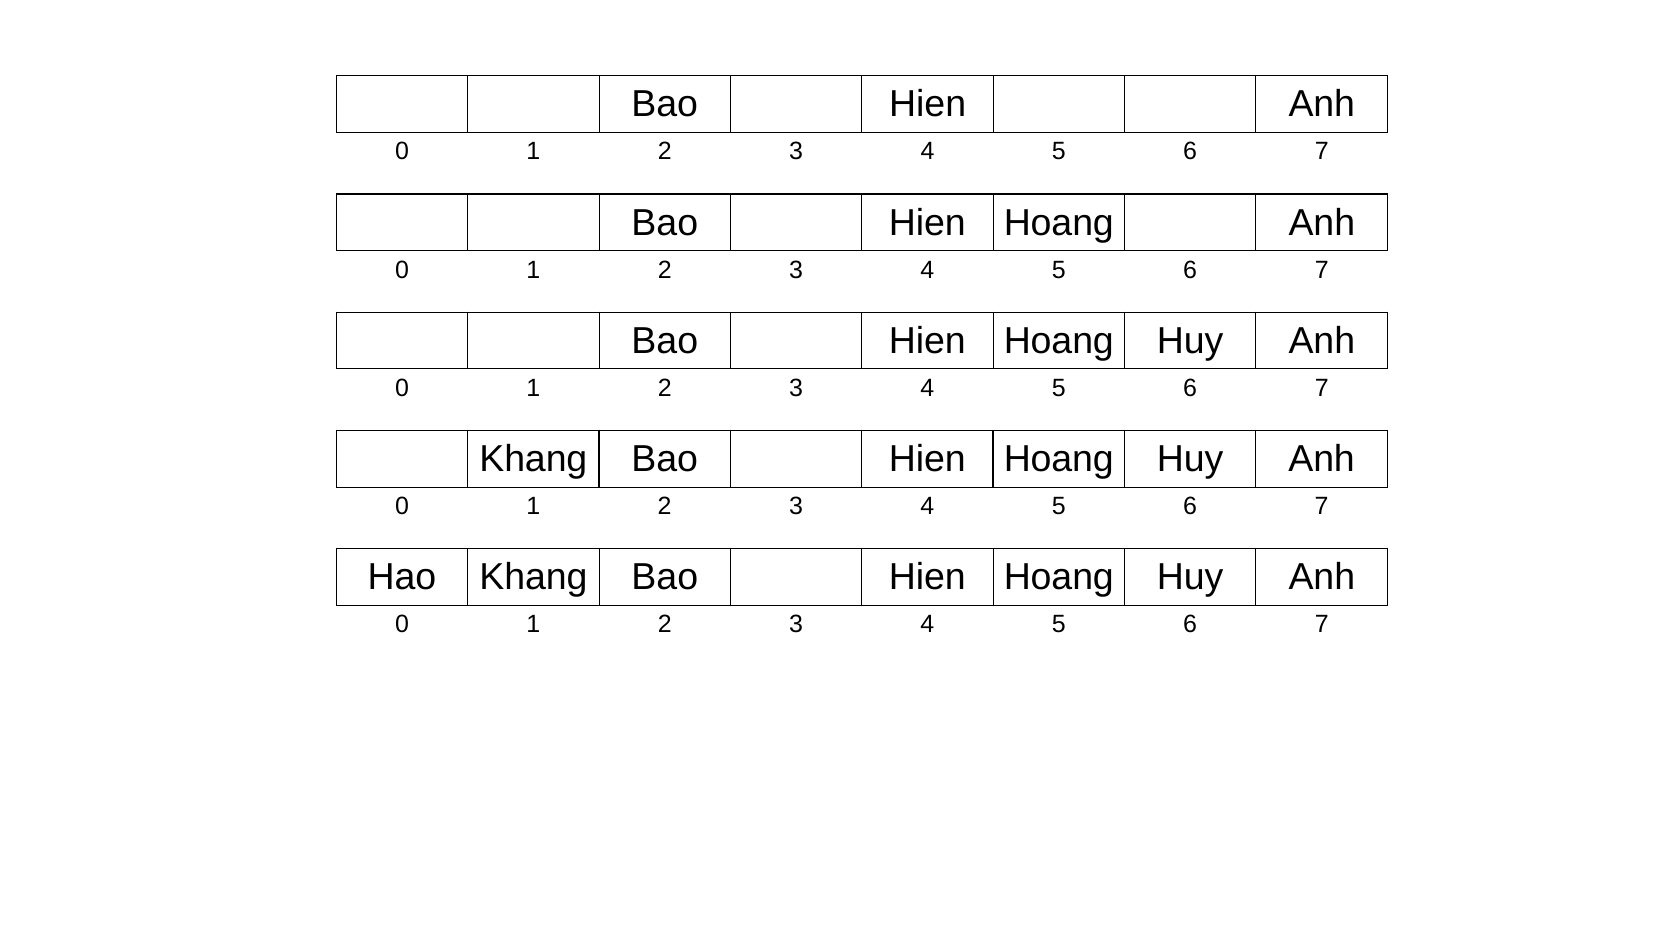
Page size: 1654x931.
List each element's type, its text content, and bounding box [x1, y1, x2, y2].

table_header Hoang [1097, 453, 1107, 469]
table_header Hoang [1097, 571, 1107, 587]
table_header Hoang [994, 431, 1124, 478]
table_header [731, 313, 861, 359]
table_header Khang [468, 431, 598, 478]
table_header [994, 76, 1124, 123]
table_header 7 [1256, 123, 1388, 180]
table_header Bao [600, 313, 730, 359]
table_header Bao [600, 431, 730, 478]
table_header 1 [468, 359, 599, 416]
table_header 5 [993, 123, 1125, 180]
table_header Anh [1256, 549, 1387, 596]
table_header Khang [468, 549, 599, 596]
table_header Anh [1256, 195, 1387, 241]
table_header 2 [599, 123, 731, 180]
table_header Bao [600, 195, 730, 241]
table_header Anh [1256, 431, 1387, 478]
table_header 2 [599, 241, 730, 298]
table_header Khang [571, 453, 581, 469]
table_header [337, 195, 467, 241]
table_header 1 [468, 478, 599, 534]
table_header Hien [862, 431, 992, 478]
table_header 7 [1256, 478, 1388, 534]
table_header 0 [336, 596, 468, 652]
table_header 4 [862, 241, 993, 298]
table_header [468, 313, 599, 359]
table_header 1 [468, 241, 599, 298]
table_header 5 [993, 596, 1124, 652]
table_header 7 [1256, 241, 1388, 298]
table_header 6 [1124, 478, 1256, 534]
table_header Hao [337, 549, 467, 596]
table_header 4 [862, 359, 993, 416]
table_header [731, 549, 861, 596]
table_header Anh [1256, 76, 1387, 123]
table_header 5 [993, 359, 1124, 416]
table_header 3 [730, 478, 862, 534]
table_header [468, 195, 599, 241]
table_header Khang [571, 571, 581, 587]
table_header 6 [1124, 241, 1256, 298]
table_header [731, 431, 861, 478]
table_header [337, 76, 467, 123]
table_header 0 [336, 359, 468, 416]
table_header 7 [1256, 596, 1388, 652]
table_header Hoang [1097, 335, 1107, 351]
table_header Anh [1256, 313, 1387, 359]
table_header 3 [730, 359, 862, 416]
table_header [731, 76, 861, 123]
table_header 6 [1124, 596, 1256, 652]
table_header Hoang [994, 313, 1124, 359]
table_header 4 [862, 596, 993, 652]
table_header Hien [862, 313, 993, 359]
table_header 3 [731, 123, 862, 180]
table_header Huy [1125, 549, 1255, 596]
table_header 7 [1256, 359, 1388, 416]
table_header 5 [993, 241, 1124, 298]
table_header Bao [600, 549, 730, 596]
table_header 2 [599, 478, 730, 534]
table_header 6 [1125, 123, 1256, 180]
table_header [337, 313, 467, 359]
table_header 4 [862, 478, 993, 534]
table_header 2 [599, 359, 730, 416]
table_header Hien [862, 549, 993, 596]
table_header [337, 431, 467, 478]
table_header [1125, 76, 1255, 123]
table_header Hoang [1097, 217, 1107, 233]
table_header 3 [730, 241, 862, 298]
table_header Hoang [994, 195, 1124, 241]
table_header Hien [862, 195, 993, 241]
table_header 0 [336, 241, 468, 298]
table_header 2 [599, 596, 730, 652]
table_header 3 [730, 596, 862, 652]
table_header 1 [468, 123, 599, 180]
table_header Huy [1125, 313, 1255, 359]
table_header 0 [336, 478, 468, 534]
table_header Hien [862, 76, 993, 123]
table_header [1125, 195, 1255, 241]
table_header [731, 195, 861, 241]
table_header 1 [468, 596, 599, 652]
table_header 0 [336, 123, 468, 180]
table_header Huy [1125, 431, 1255, 478]
table_header Hoang [994, 549, 1124, 596]
table_header [468, 76, 599, 123]
table_header 4 [862, 123, 993, 180]
table_header 5 [993, 478, 1124, 534]
table_header 6 [1124, 359, 1256, 416]
table_header Bao [600, 76, 730, 123]
